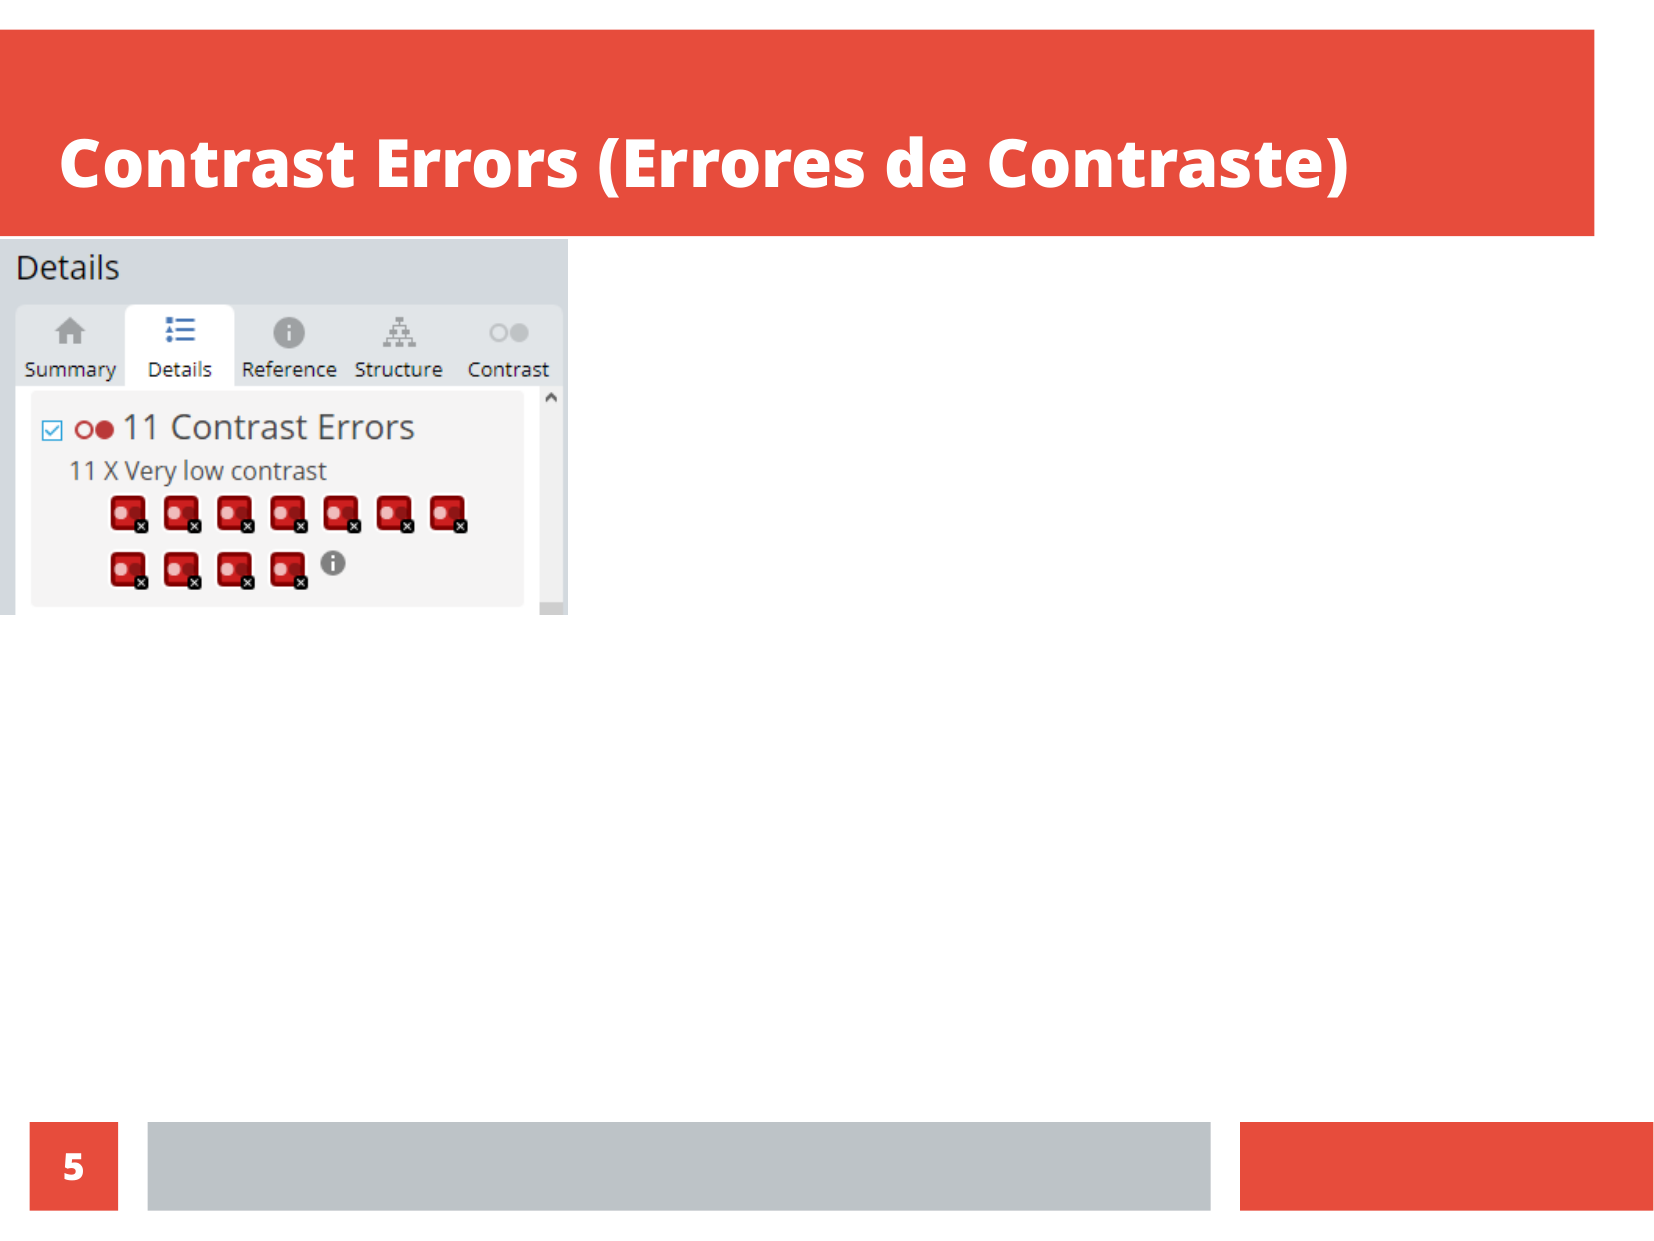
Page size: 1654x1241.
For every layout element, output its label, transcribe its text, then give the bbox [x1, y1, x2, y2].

picture [0, 239, 568, 615]
title Contrast Errors (Errores de Contraste) [59, 59, 1595, 207]
